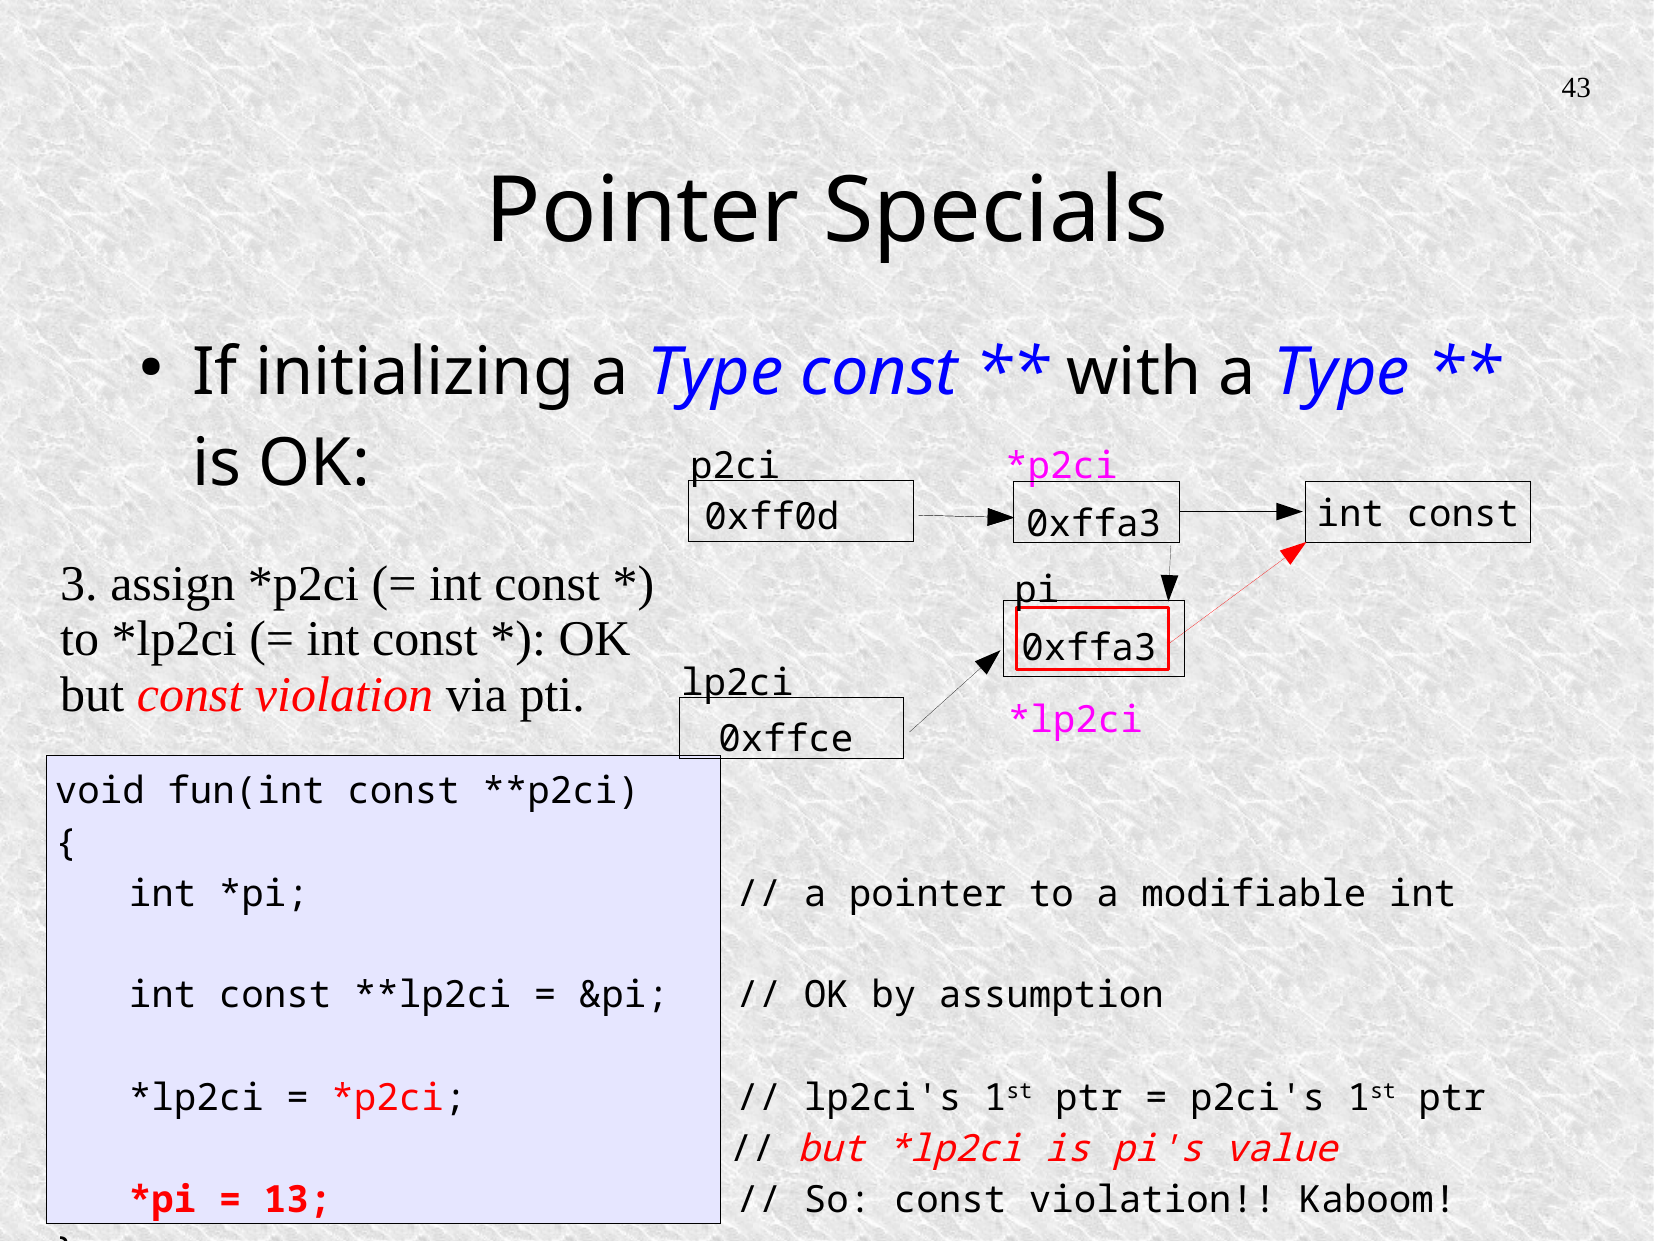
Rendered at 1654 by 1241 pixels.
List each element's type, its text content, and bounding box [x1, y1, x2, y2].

title Pointer Specials [121, 102, 1534, 311]
text_box [46, 755, 721, 1224]
text_box *lp2ci [1007, 692, 1166, 737]
picture [0, 0, 1654, 1241]
list If initializing a Type const ** with a Type ** is OK: [121, 323, 1534, 943]
text_box 3. assign *p2ci (= int const *) to *lp2ci (= int const *): OK but const violation via pti. [60, 555, 121, 758]
text_box void fun(int const **p2ci) { int *pi; // a pointer to a modifiable int int const **lp2ci = &pi; // OK by assumption *lp2ci = *p2ci; // lp2ci's 1st ptr = p2ci's 1st ptr // but *lp2ci is pi's value *pi = 13; // So: const violation!! Kaboom! } [55, 763, 1577, 1218]
